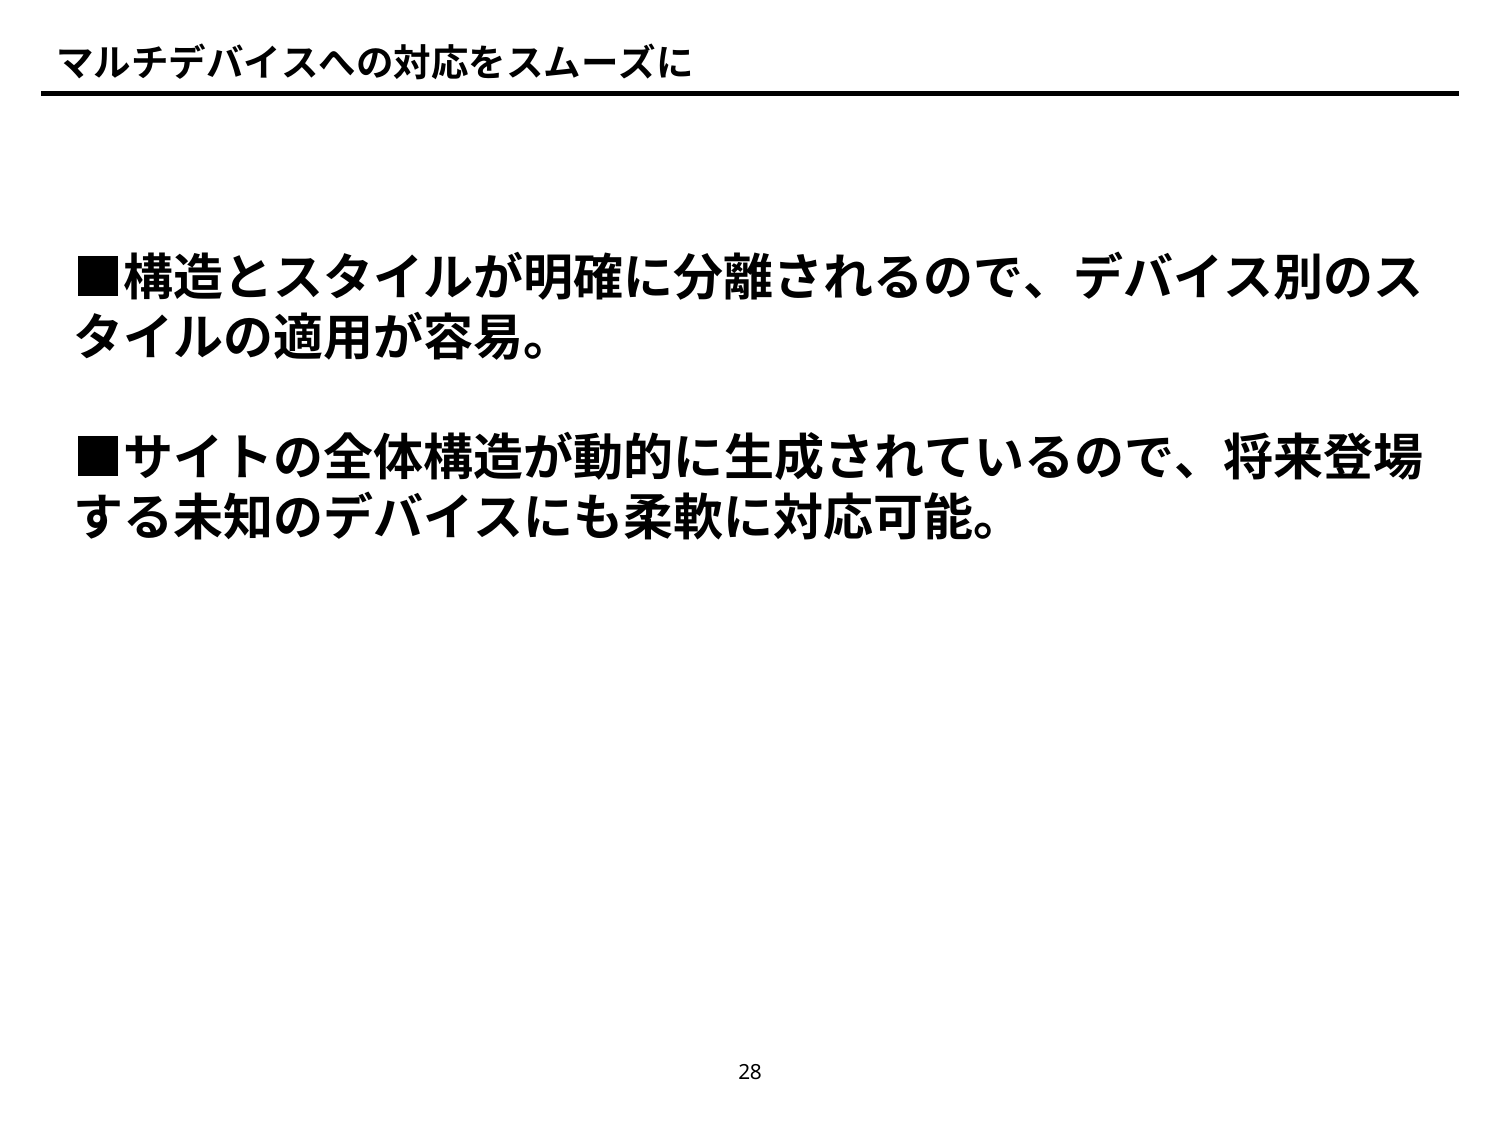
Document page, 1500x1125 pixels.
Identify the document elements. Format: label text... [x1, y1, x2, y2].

title マルチデバイスへの対応をスムーズに [41, 33, 1459, 87]
text_box ■構造とスタイルが明確に分離されるので、デバイス別のスタイルの適用が容易。 ■サイトの全体構造が動的に生成されているので、将来登場する未知のデバイスにも柔軟に対応可能。 [59, 238, 1447, 554]
